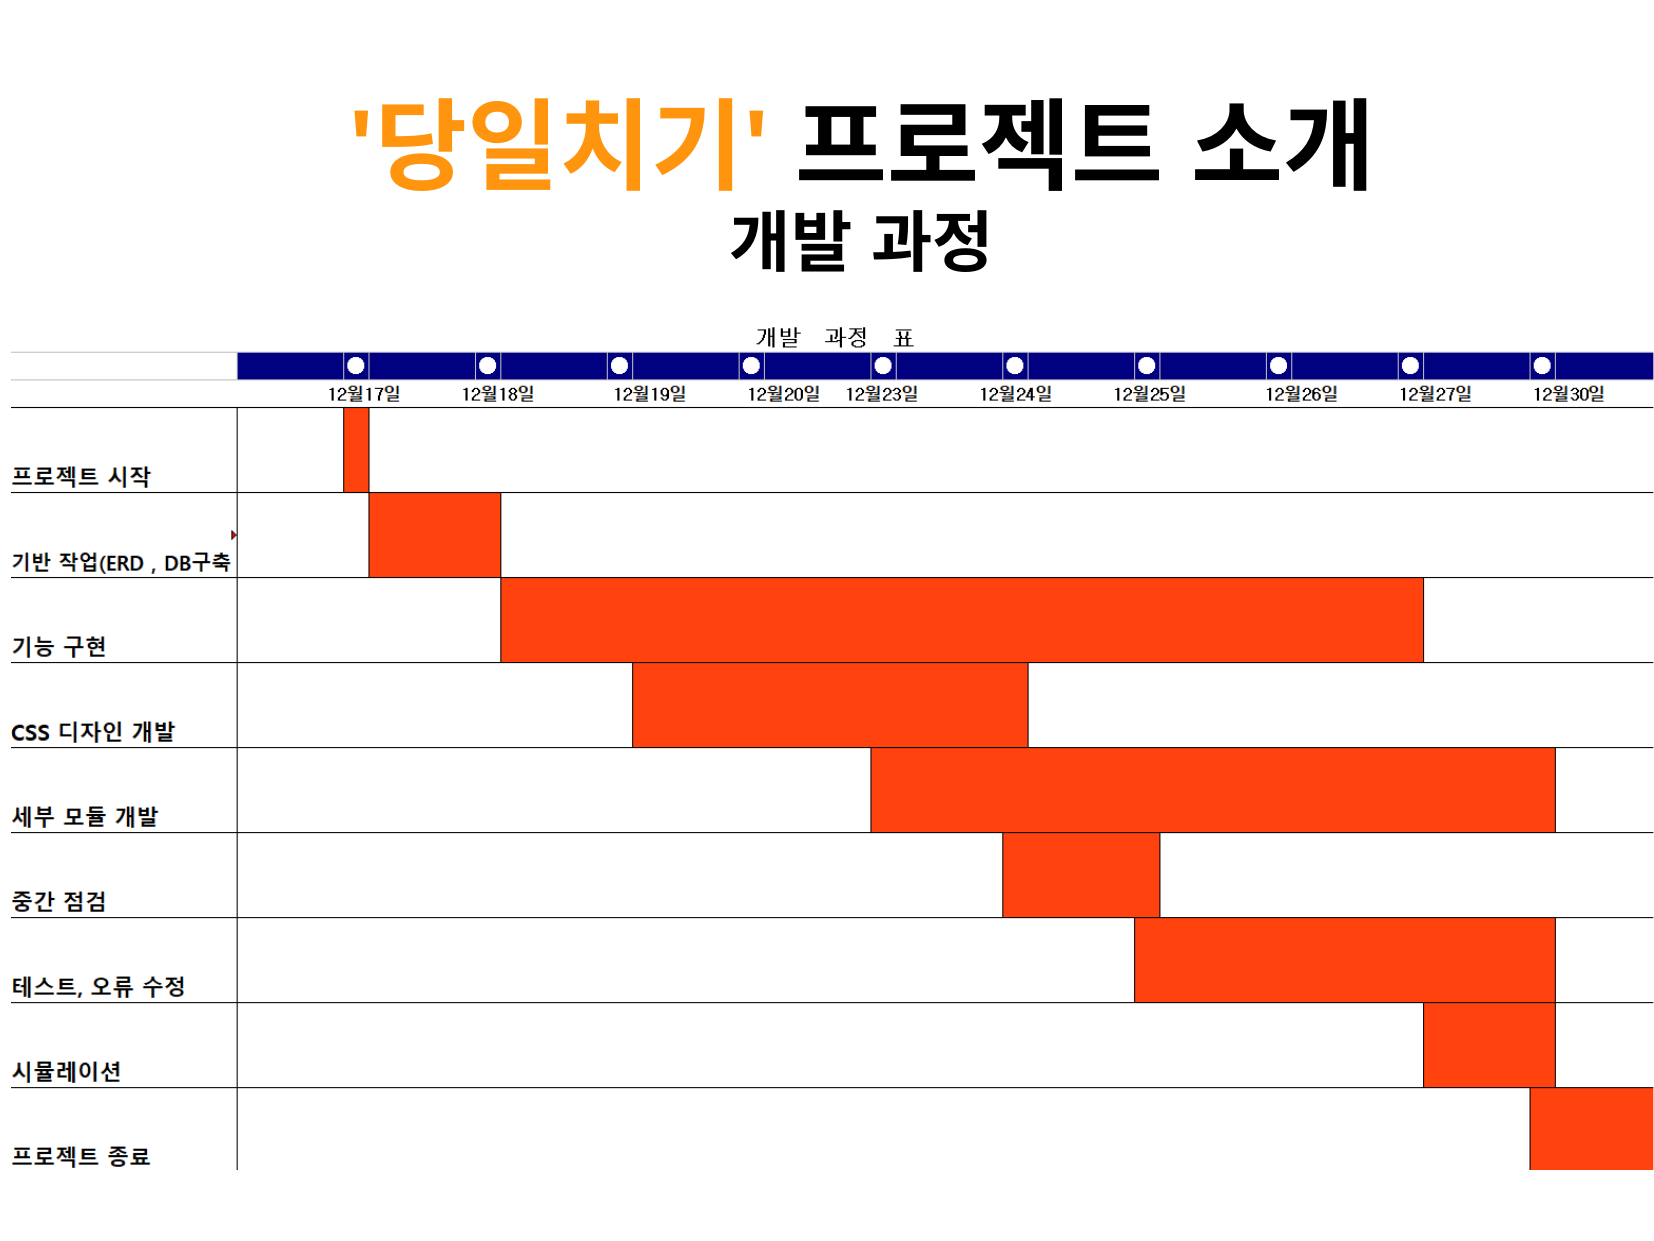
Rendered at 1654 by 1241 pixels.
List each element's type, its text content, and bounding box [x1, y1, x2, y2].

title '당일치기' 프로젝트 소개 [118, 35, 1607, 243]
picture [11, 322, 1654, 1170]
list 개발 과정 [82, 188, 1571, 1008]
